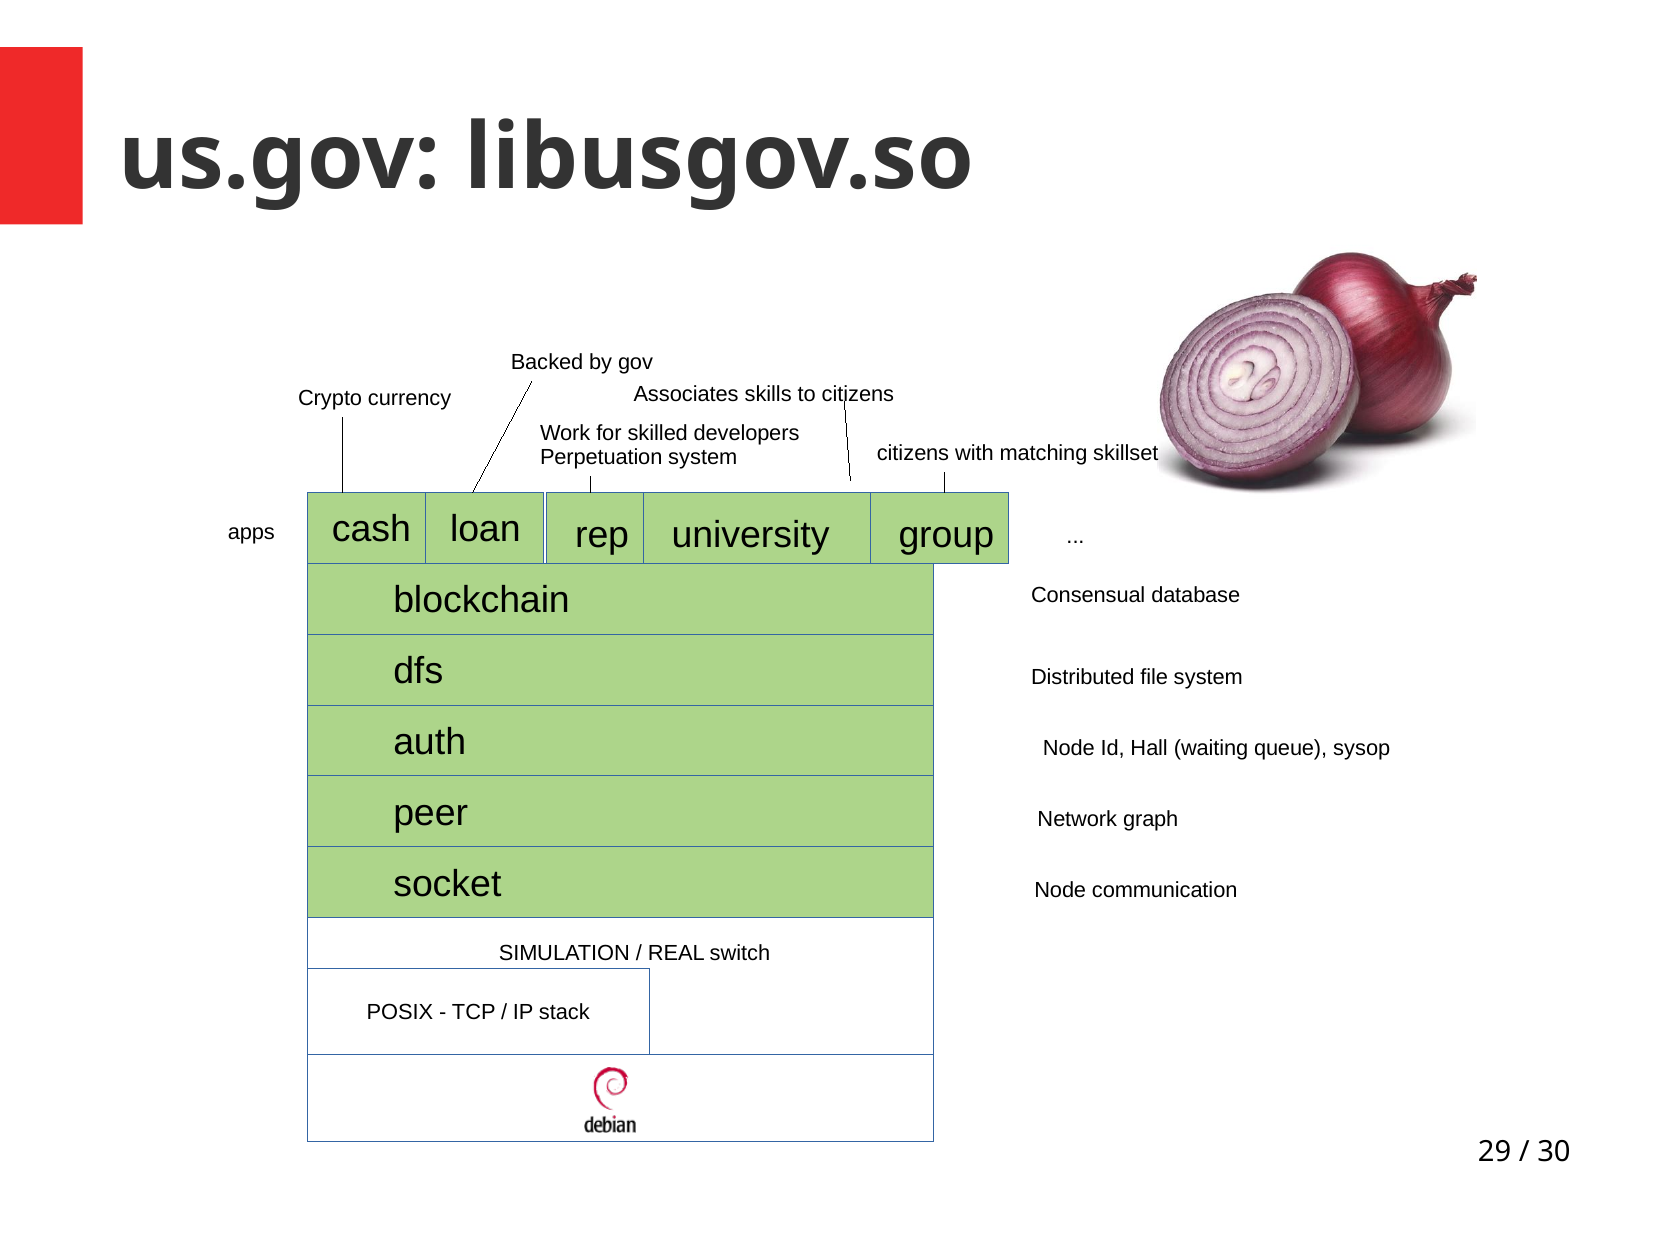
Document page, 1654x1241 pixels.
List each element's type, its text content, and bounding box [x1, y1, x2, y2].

text_box Backed by gov [496, 342, 669, 382]
text_box socket [378, 854, 517, 912]
text_box loan [435, 500, 536, 558]
picture [583, 1066, 638, 1133]
text_box auth [378, 713, 481, 770]
text_box SIMULATION / REAL switch [484, 933, 827, 984]
text_box POSIX - TCP / IP stack [308, 968, 650, 1054]
text_box rep [560, 506, 643, 564]
text_box [307, 492, 1009, 917]
text_box Node Id, Hall (waiting queue), sysop [1028, 728, 1406, 768]
text_box blockchain [378, 571, 585, 629]
text_box ... [1051, 516, 1100, 556]
text_box citizens with matching skillset [862, 433, 1174, 473]
text_box cash [317, 500, 425, 558]
text_box group [883, 506, 1009, 564]
text_box Crypto currency [283, 377, 467, 418]
text_box apps [213, 512, 290, 564]
text_box Associates skills to citizens [618, 374, 910, 414]
text_box Node communication [1019, 870, 1253, 910]
text_box peer [378, 784, 483, 841]
text_box Network graph [1022, 799, 1194, 839]
text_box Work for skilled developers Perpetuation system [525, 413, 815, 477]
title us.gov: libusgov.so [118, 49, 1571, 257]
text_box Distributed file system [1016, 657, 1258, 697]
text_box university [656, 506, 845, 564]
text_box dfs [378, 642, 459, 700]
picture [1157, 212, 1477, 532]
text_box Consensual database [1016, 575, 1256, 615]
